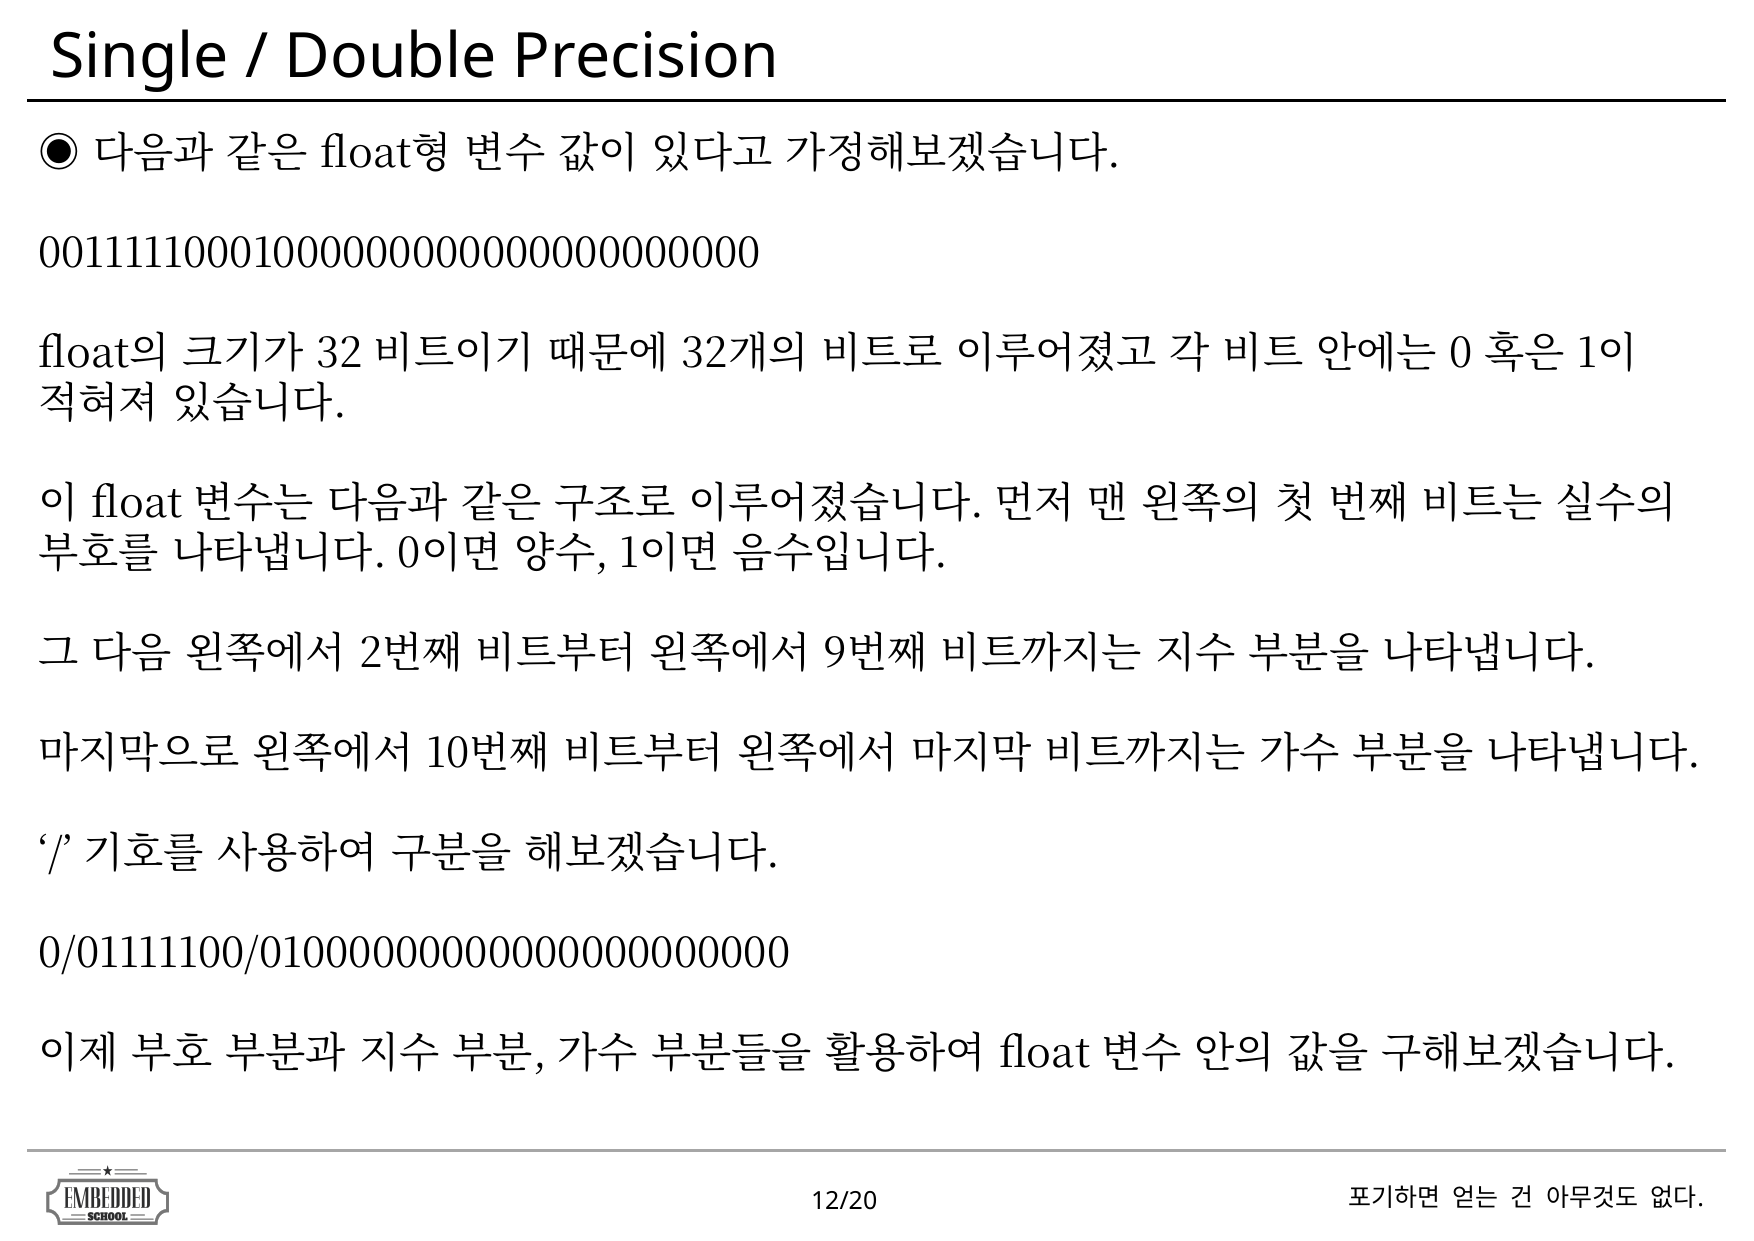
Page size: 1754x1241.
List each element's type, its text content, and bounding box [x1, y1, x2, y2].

text_box 12/20 [765, 1177, 923, 1223]
picture [27, 1164, 188, 1231]
text_box Single / Double Precision [35, 7, 1725, 98]
text_box ◉ 다음과 같은 float형 변수 값이 있다고 가정해보겠습니다. 00111110001000000000000000000000 float의 크기가 32 비트이기 때문에 32개의 비트로 이루어졌고 각 비트 안에는 0 혹은 1이 적혀져 있습니다. 이 float 변수는 다음과 같은 구조로 이루어졌습니다. 먼저 맨 왼쪽의 첫 번째 비트는 실수의 부호를 나타냅니다. 0이면 양수, 1이면 음수입니다. 그 다음 왼쪽에서 2번째 비트부터 왼쪽에서 9번째 비트까지는 지수 부분을 나타냅니다. 마지막으로 왼쪽에서 10번째 비트부터 왼쪽에서 마지막 비트까지는 가수 부분을 나타냅니다. ‘/’ 기호를 사용하여 구분을 해보겠습니다. 0/01111100/01000000000000000000000 이제 부호 부분과 지수 부분, 가수 부분들을 활용하여 float 변수 안의 값을 구해보겠습니다. [23, 118, 1725, 1084]
